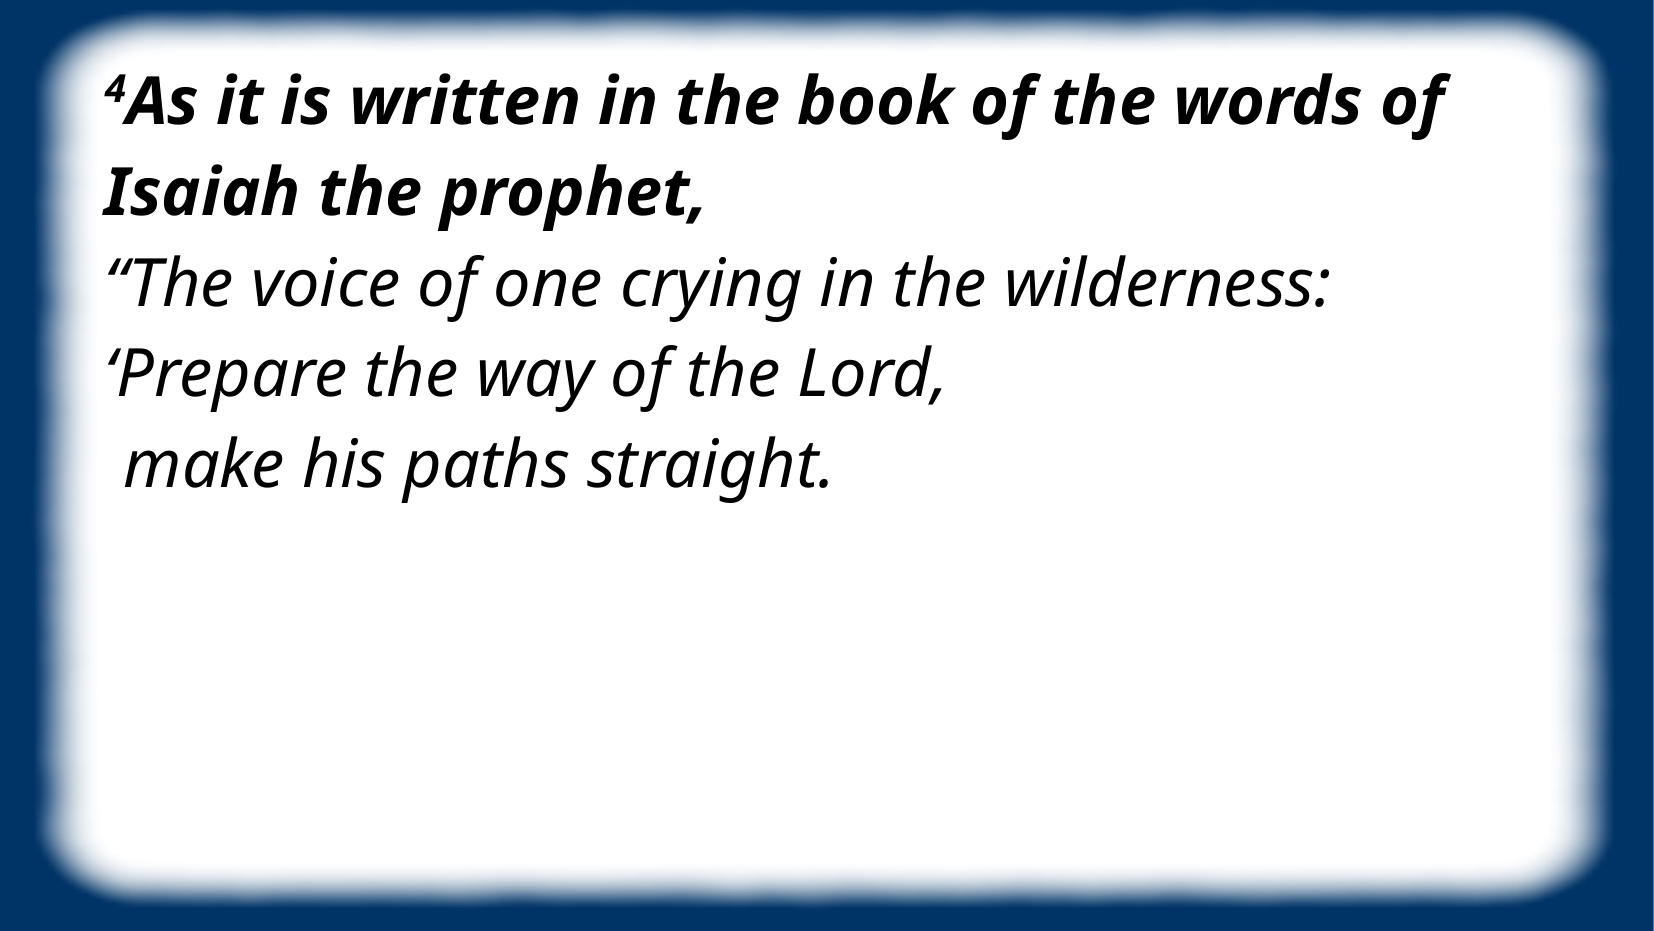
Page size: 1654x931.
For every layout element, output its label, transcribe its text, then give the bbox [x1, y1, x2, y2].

picture [0, 0, 1654, 931]
text_box 4As it is written in the book of the words of Isaiah the prophet, “The voice of one crying in the wilderness: ‘Prepare the way of the Lord, make his paths straight. [90, 45, 1561, 505]
